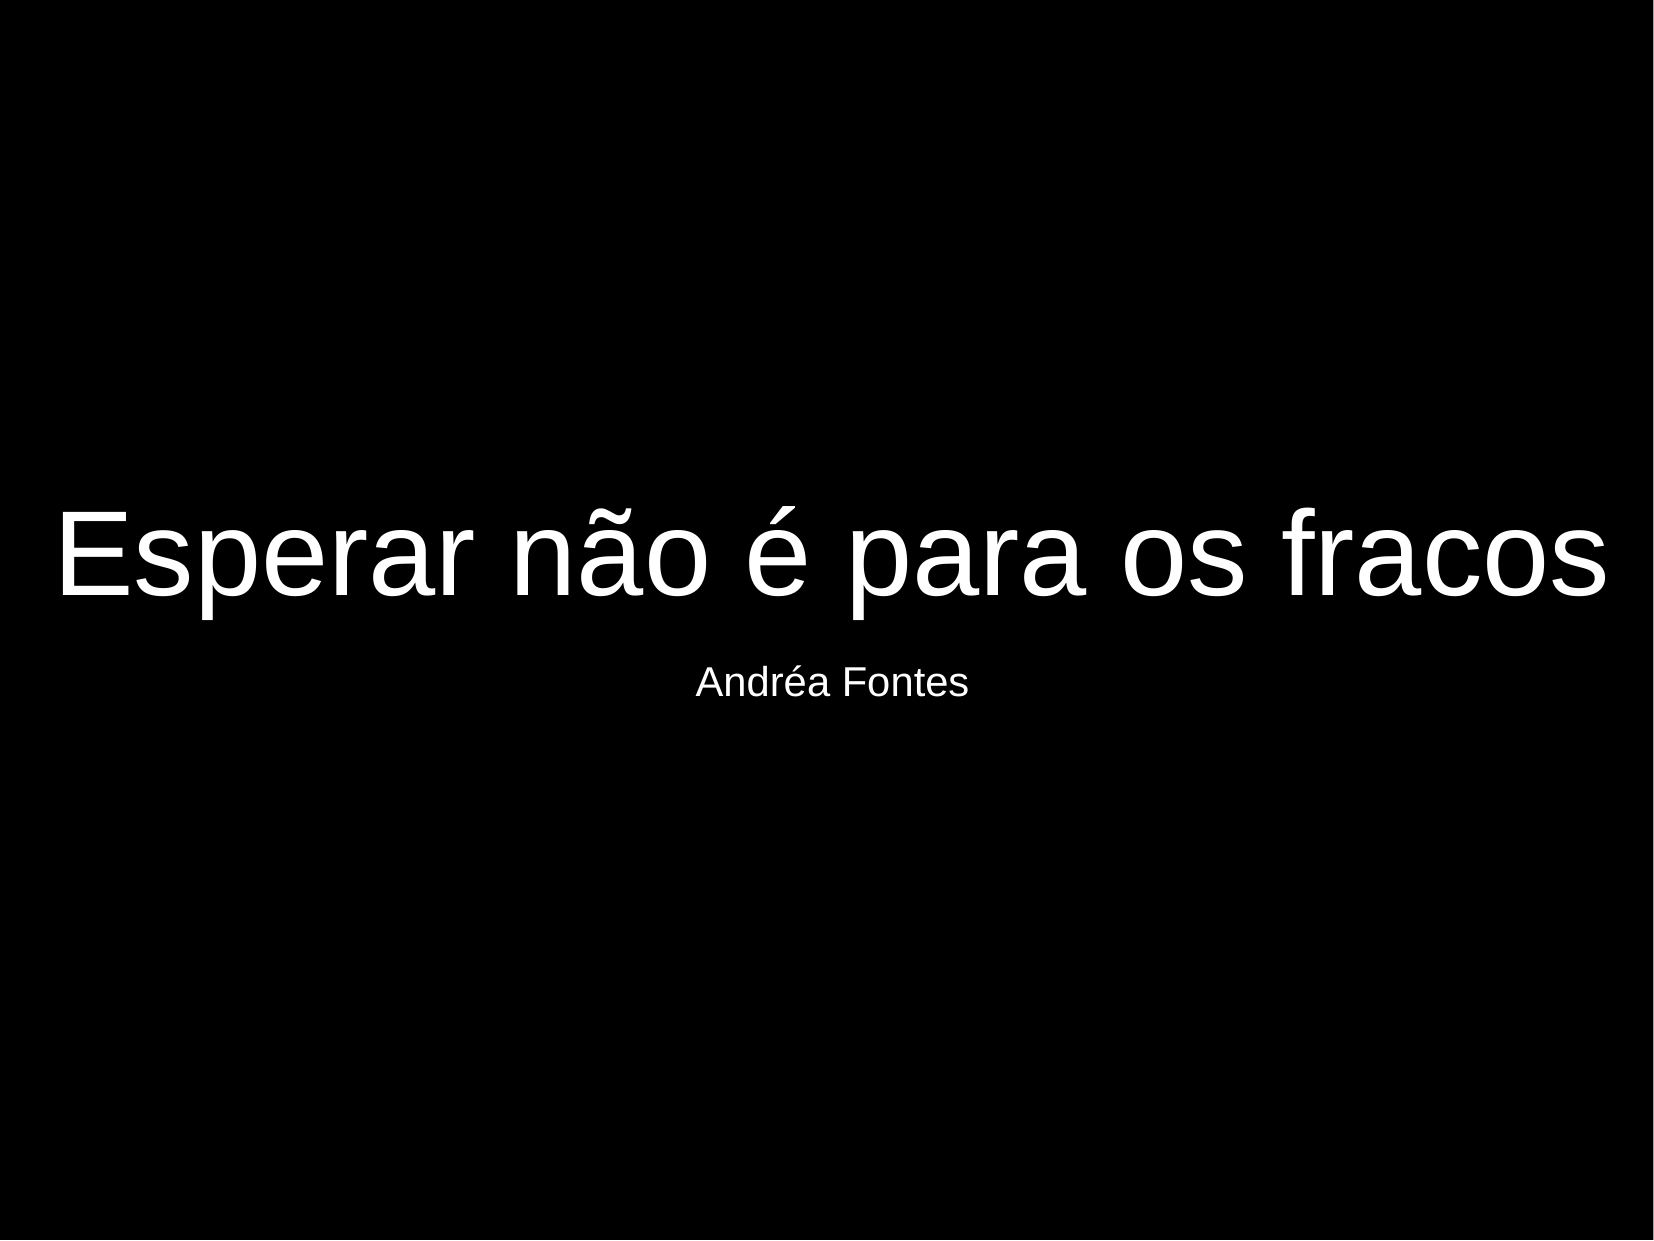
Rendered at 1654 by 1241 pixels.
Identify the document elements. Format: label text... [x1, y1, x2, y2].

subtitle Esperar não é para os fracos Andréa Fontes [47, 49, 1619, 1217]
